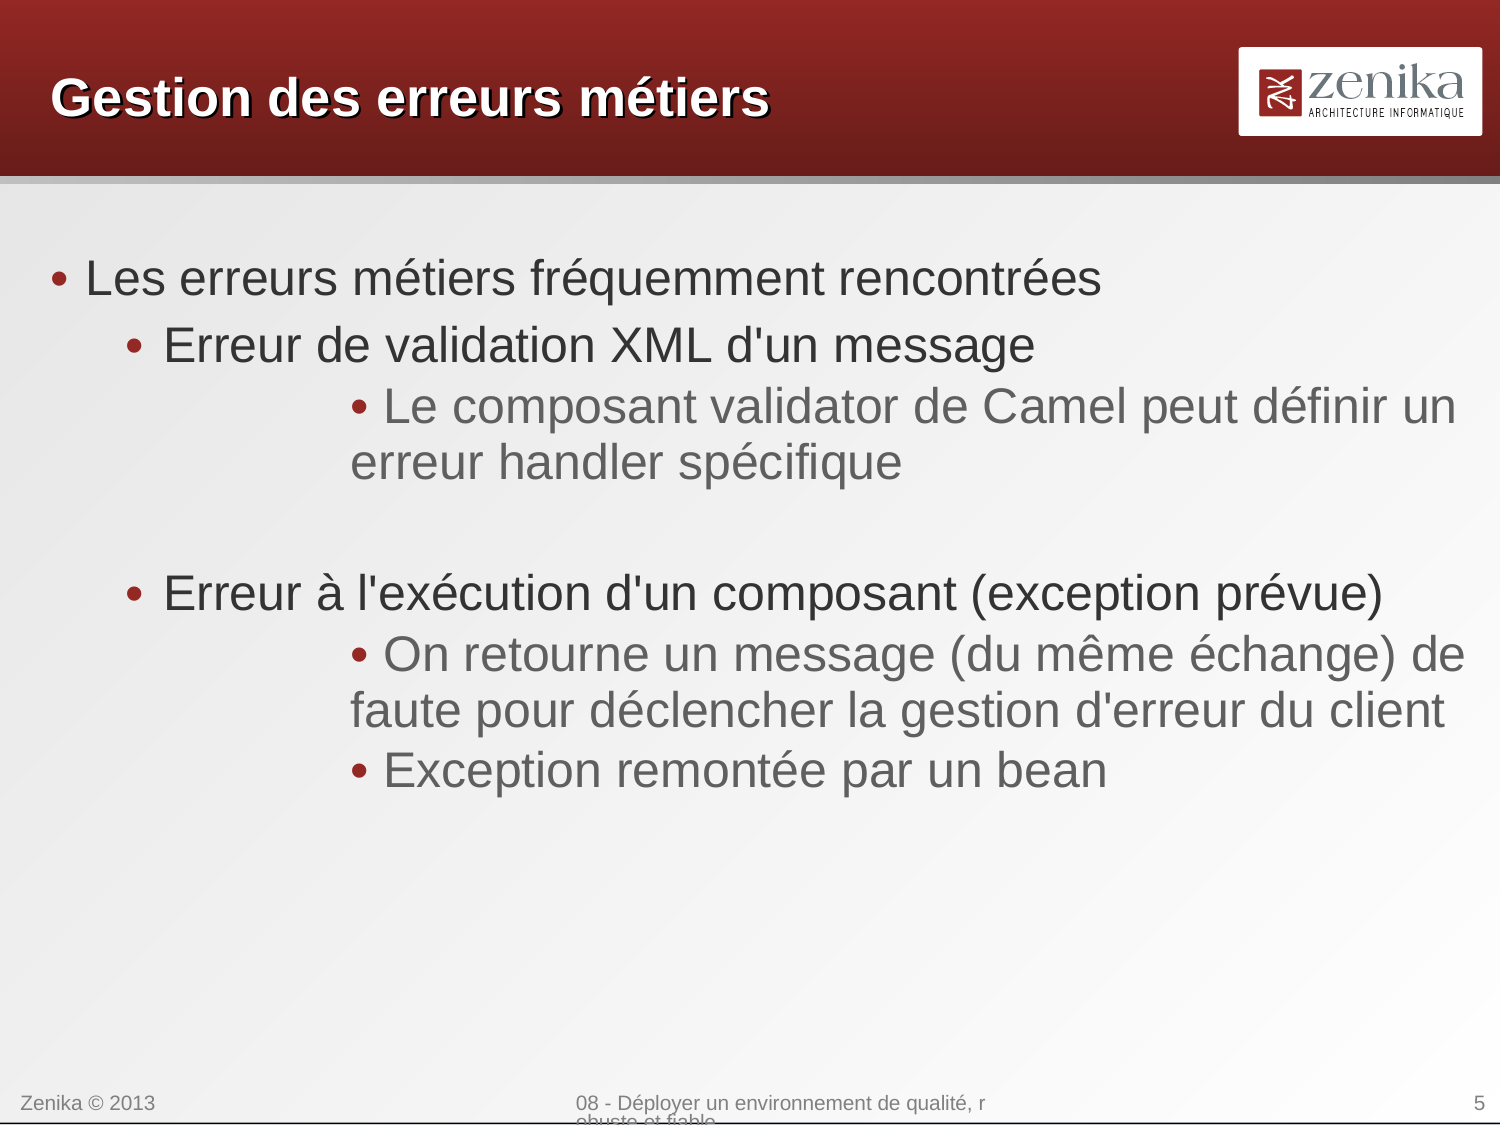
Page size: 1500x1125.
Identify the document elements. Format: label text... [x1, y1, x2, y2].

picture [1257, 58, 1464, 125]
list Les erreurs métiers fréquemment rencontrées Erreur de validation XML d'un message Le composant validator de Camel peut définir un erreur handler spécifique Erreur à l'exécution d'un composant (exception prévue) On retourne un message (du même échange) de faute pour déclencher la gestion d'erreur du client Exception remontée par un bean [50, 250, 1477, 1064]
title Gestion des erreurs métiers [50, 22, 1206, 172]
